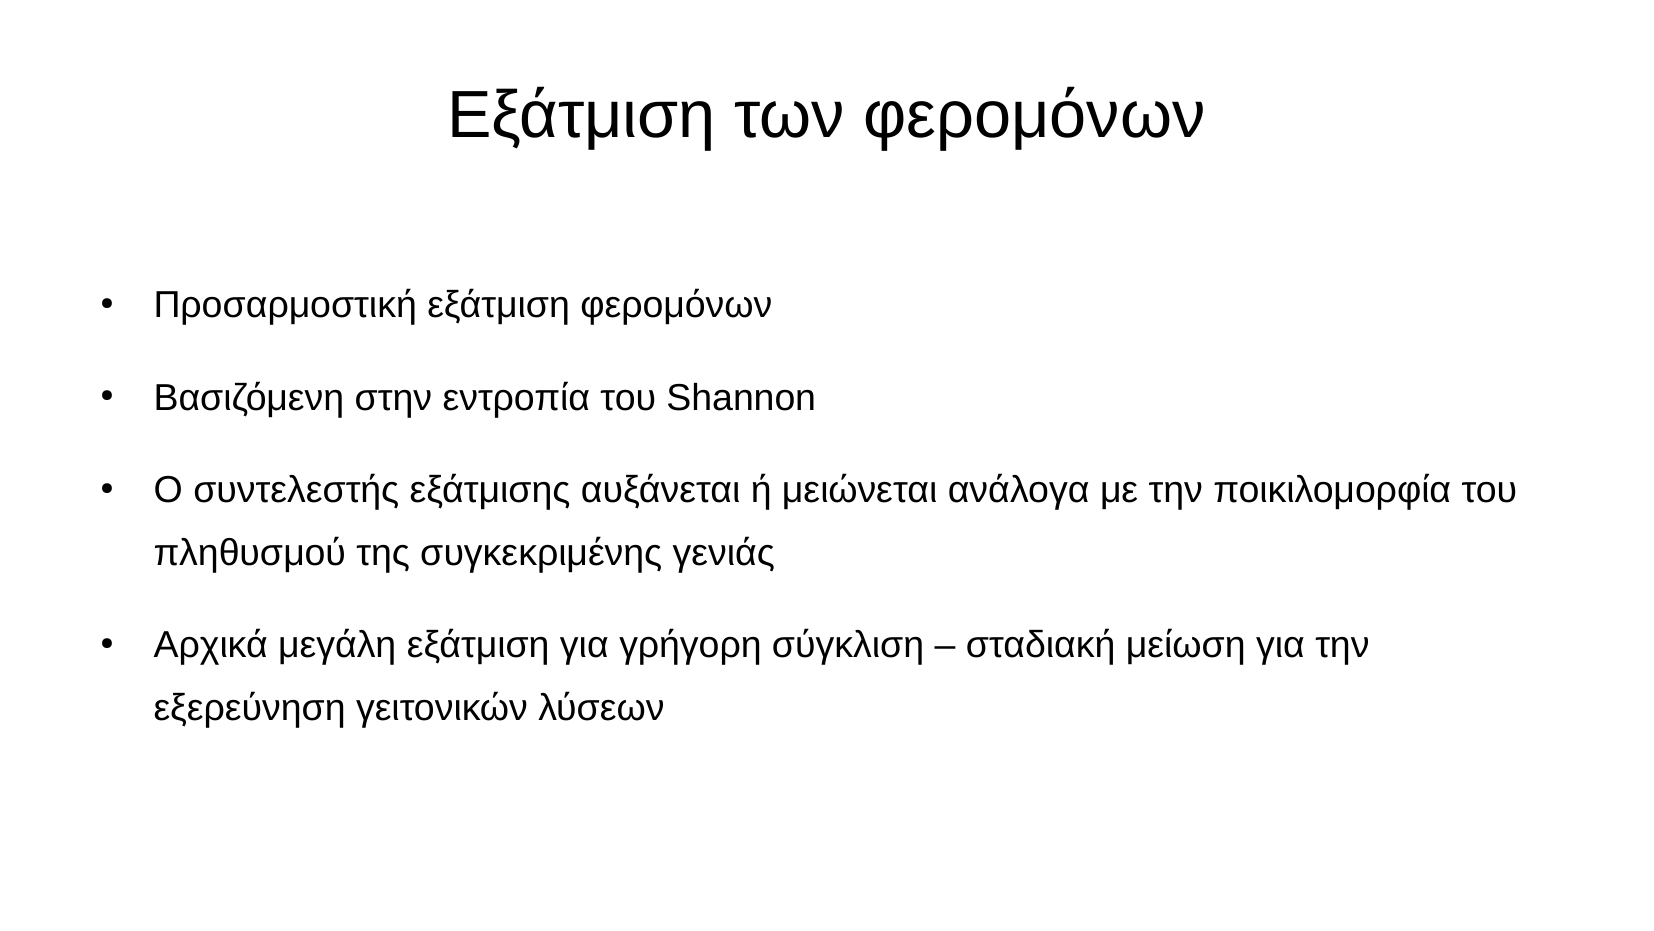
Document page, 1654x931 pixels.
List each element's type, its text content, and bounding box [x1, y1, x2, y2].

list Προσαρμοστική εξάτμιση φερομόνων Βασιζόμενη στην εντροπία του Shannon Ο συντελεστής εξάτμισης αυξάνεται ή μειώνεται ανάλογα με την ποικιλομορφία του πληθυσμού της συγκεκριμένης γενιάς Αρχικά μεγάλη εξάτμιση για γρήγορη σύγκλιση – σταδιακή μείωση για την εξερεύνηση γειτονικών λύσεων [82, 262, 1571, 802]
title Εξάτμιση των φερομόνων [82, 37, 1571, 193]
